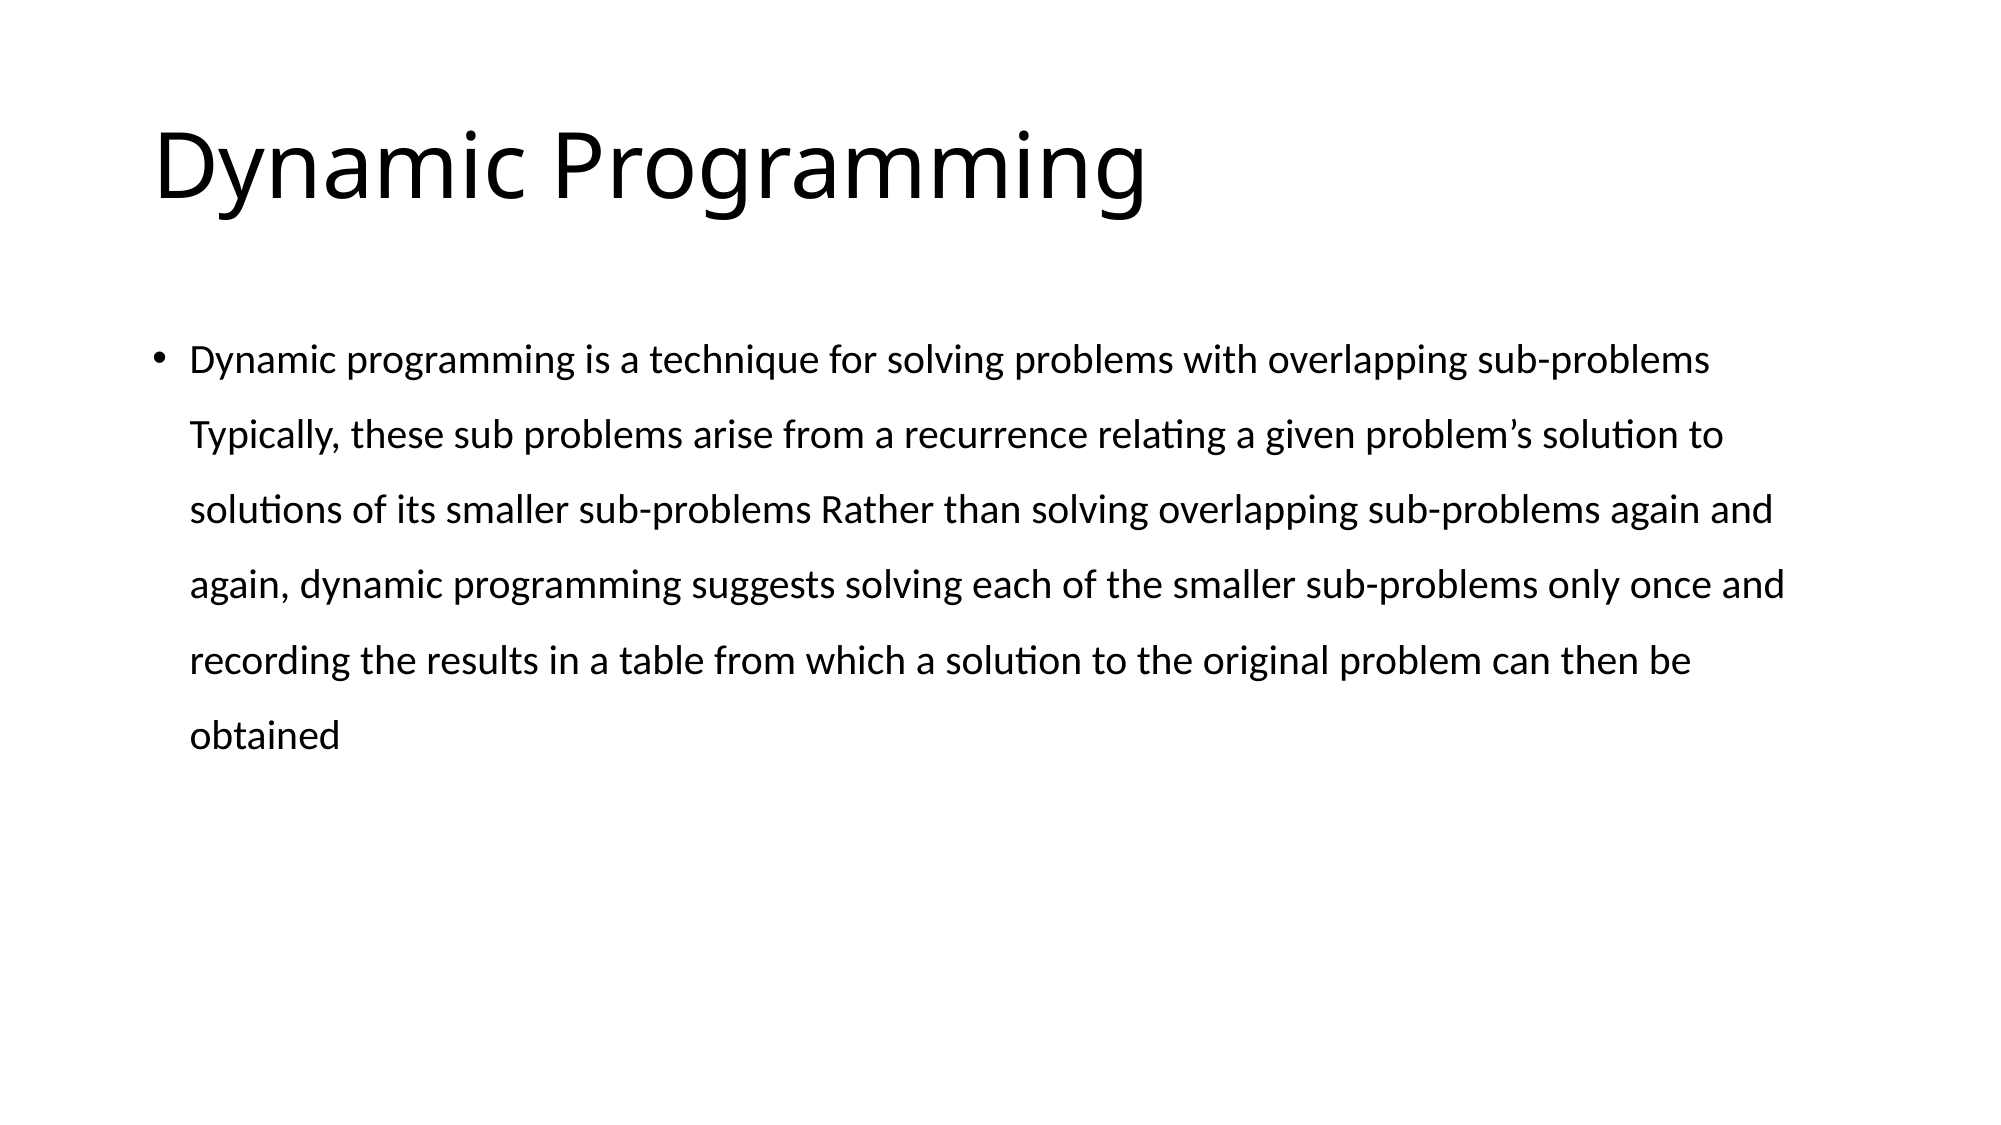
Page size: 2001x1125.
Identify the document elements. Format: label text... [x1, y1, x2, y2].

text_box Dynamic programming is a technique for solving problems with overlapping sub-problems Typically, these sub problems arise from a recurrence relating a given problem’s solution to solutions of its smaller sub-problems Rather than solving overlapping sub-problems again and again, dynamic programming suggests solving each of the smaller sub-problems only once and recording the results in a table from which a solution to the original problem can then be obtained [137, 299, 1863, 1014]
text_box Dynamic Programming [137, 59, 1863, 278]
